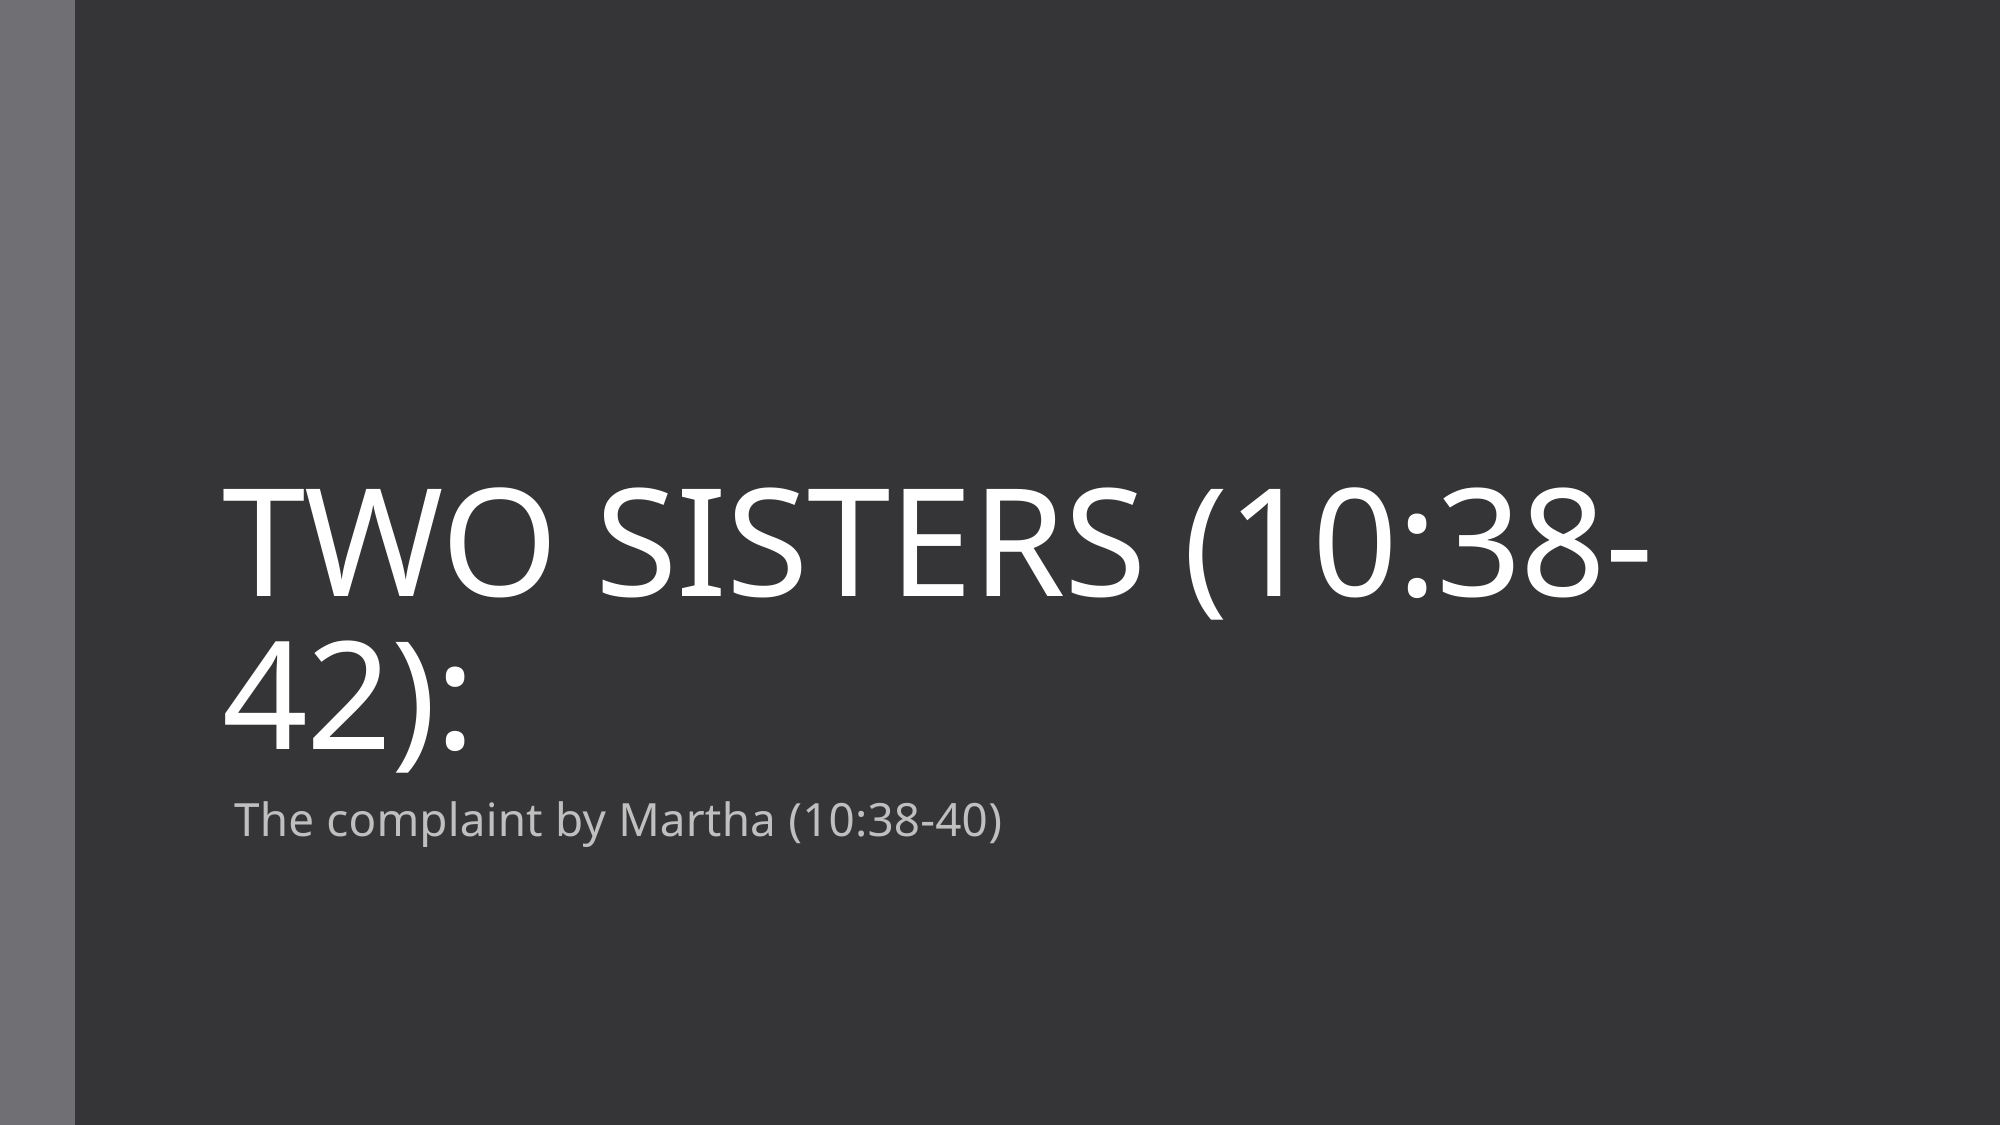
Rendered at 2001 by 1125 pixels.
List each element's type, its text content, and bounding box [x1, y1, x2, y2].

subtitle The complaint by Martha (10:38-40) [206, 787, 1752, 1066]
title TWO SISTERS (10:38-42): [206, 124, 1752, 787]
